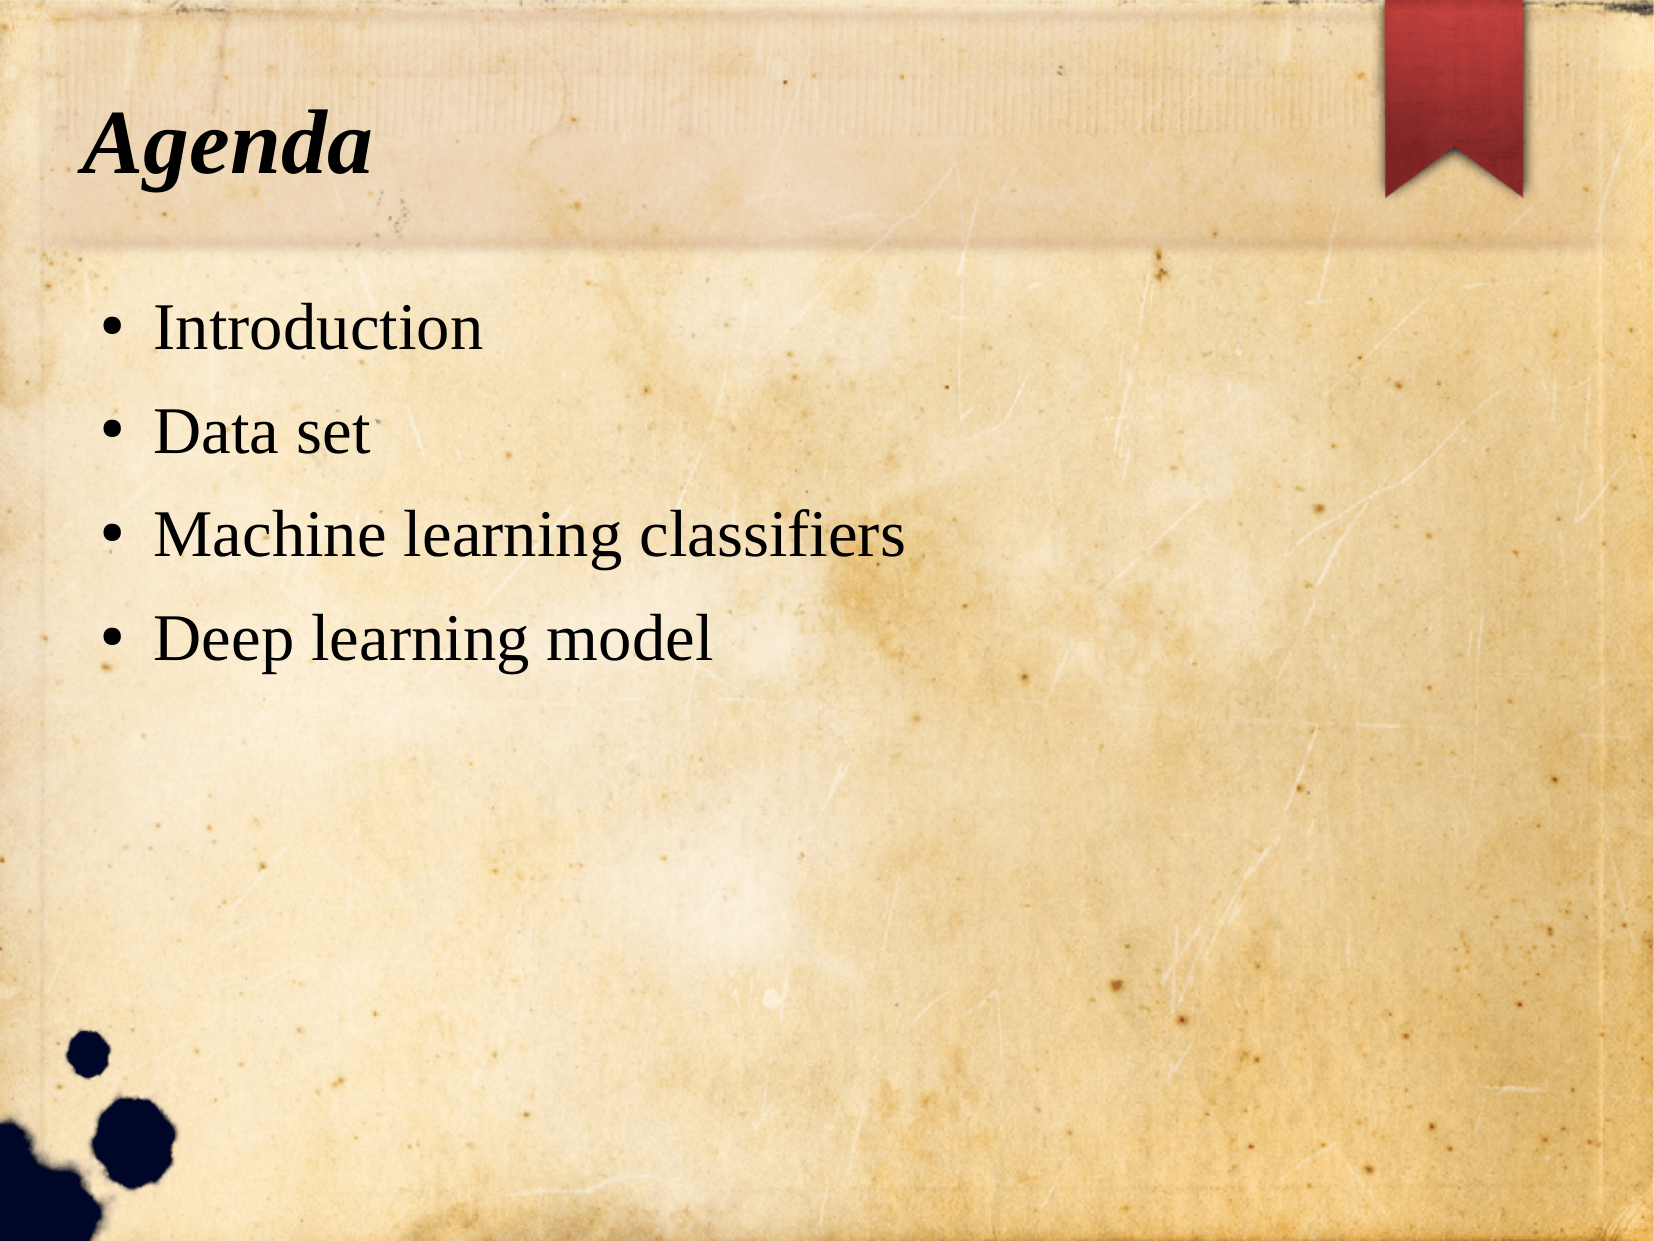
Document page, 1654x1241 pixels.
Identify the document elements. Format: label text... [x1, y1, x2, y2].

title Agenda [82, 49, 1347, 237]
list Introduction Data set Machine learning classifiers Deep learning model [82, 290, 1538, 1010]
picture [0, 0, 1654, 1241]
